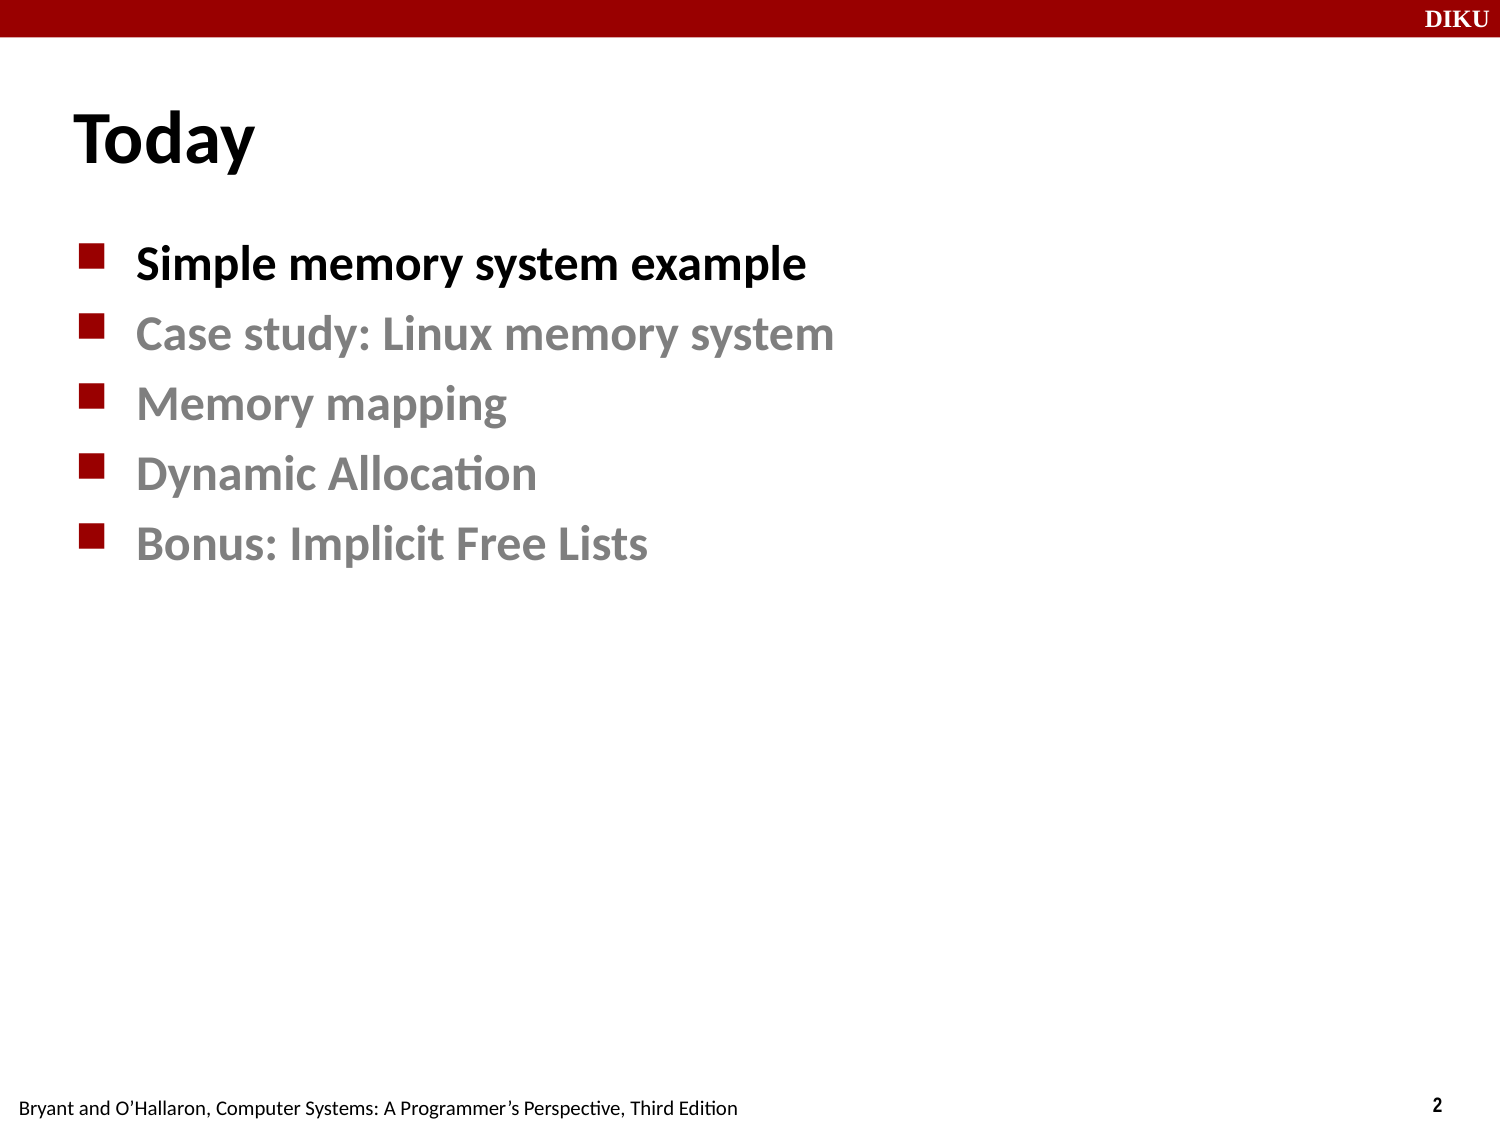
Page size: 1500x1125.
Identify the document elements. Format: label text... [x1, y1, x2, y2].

text_box Simple memory system example Case study: Linux memory system Memory mapping Dynamic Allocation Bonus: Implicit Free Lists [65, 223, 1361, 1039]
text_box Today [58, 71, 1304, 197]
